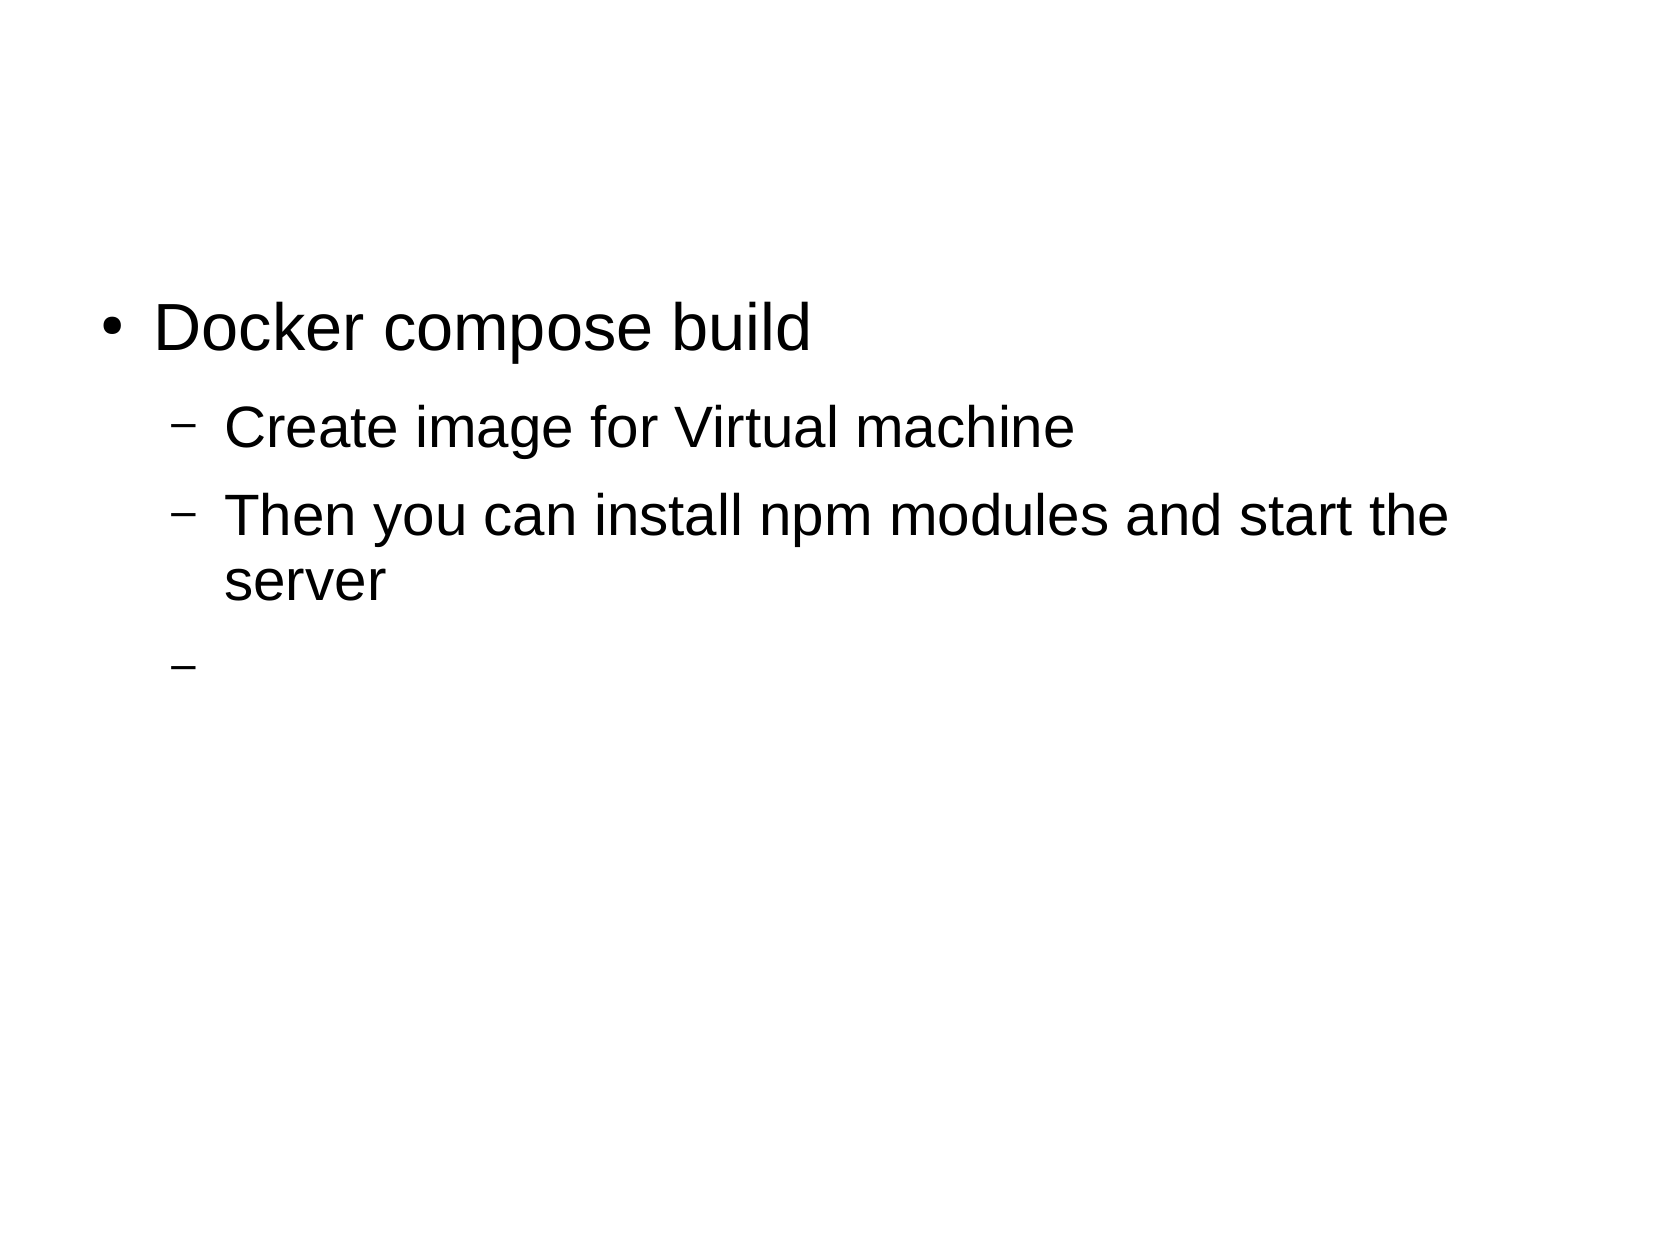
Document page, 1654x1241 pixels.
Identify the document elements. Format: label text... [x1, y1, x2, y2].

list Docker compose build Create image for Virtual machine Then you can install npm modules and start the server [82, 290, 1571, 1109]
